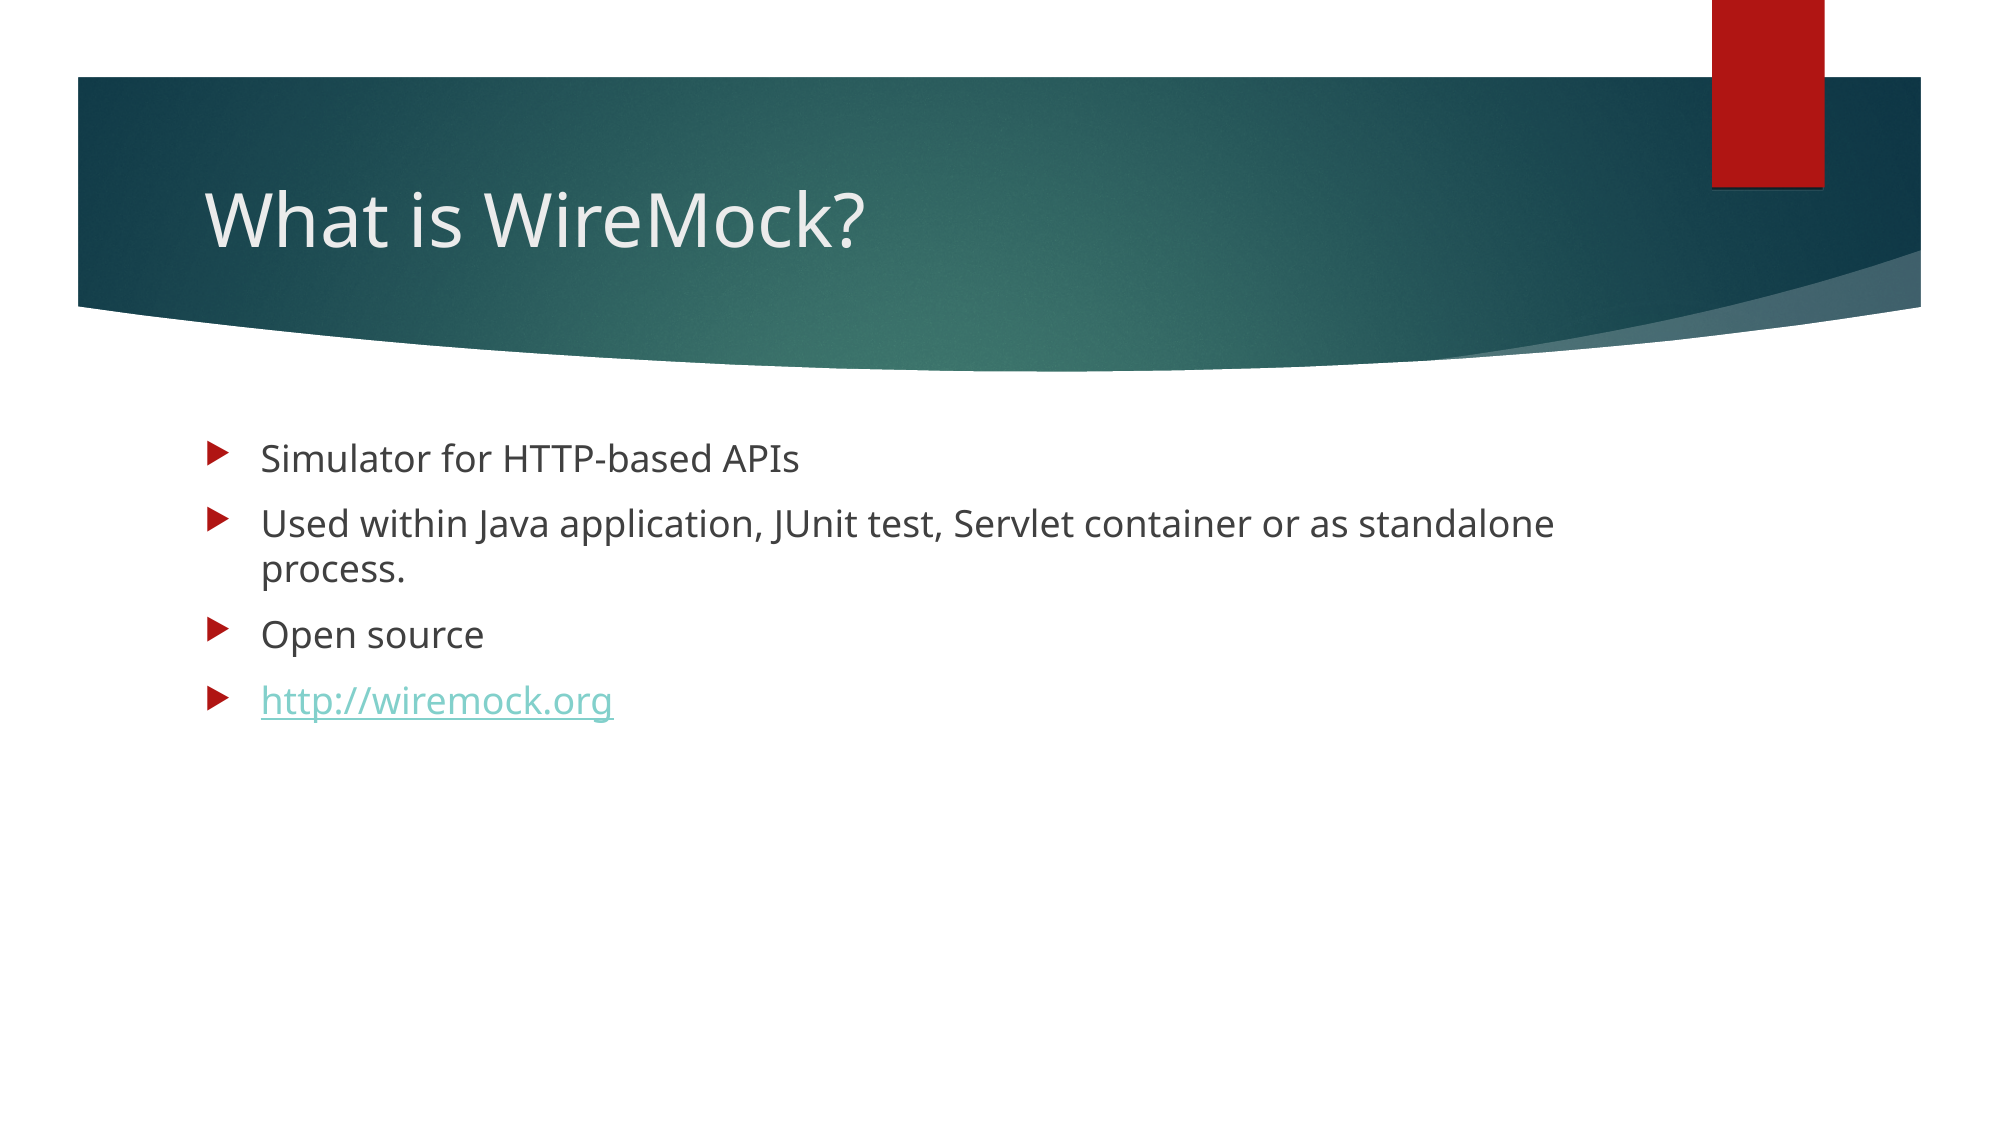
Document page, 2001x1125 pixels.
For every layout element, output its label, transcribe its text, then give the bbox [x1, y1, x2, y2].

picture [79, 78, 1920, 371]
title What is WireMock? [189, 159, 1638, 276]
list Simulator for HTTP-based APIs Used within Java application, JUnit test, Servlet container or as standalone process. Open source http://wiremock.org [189, 427, 1638, 988]
